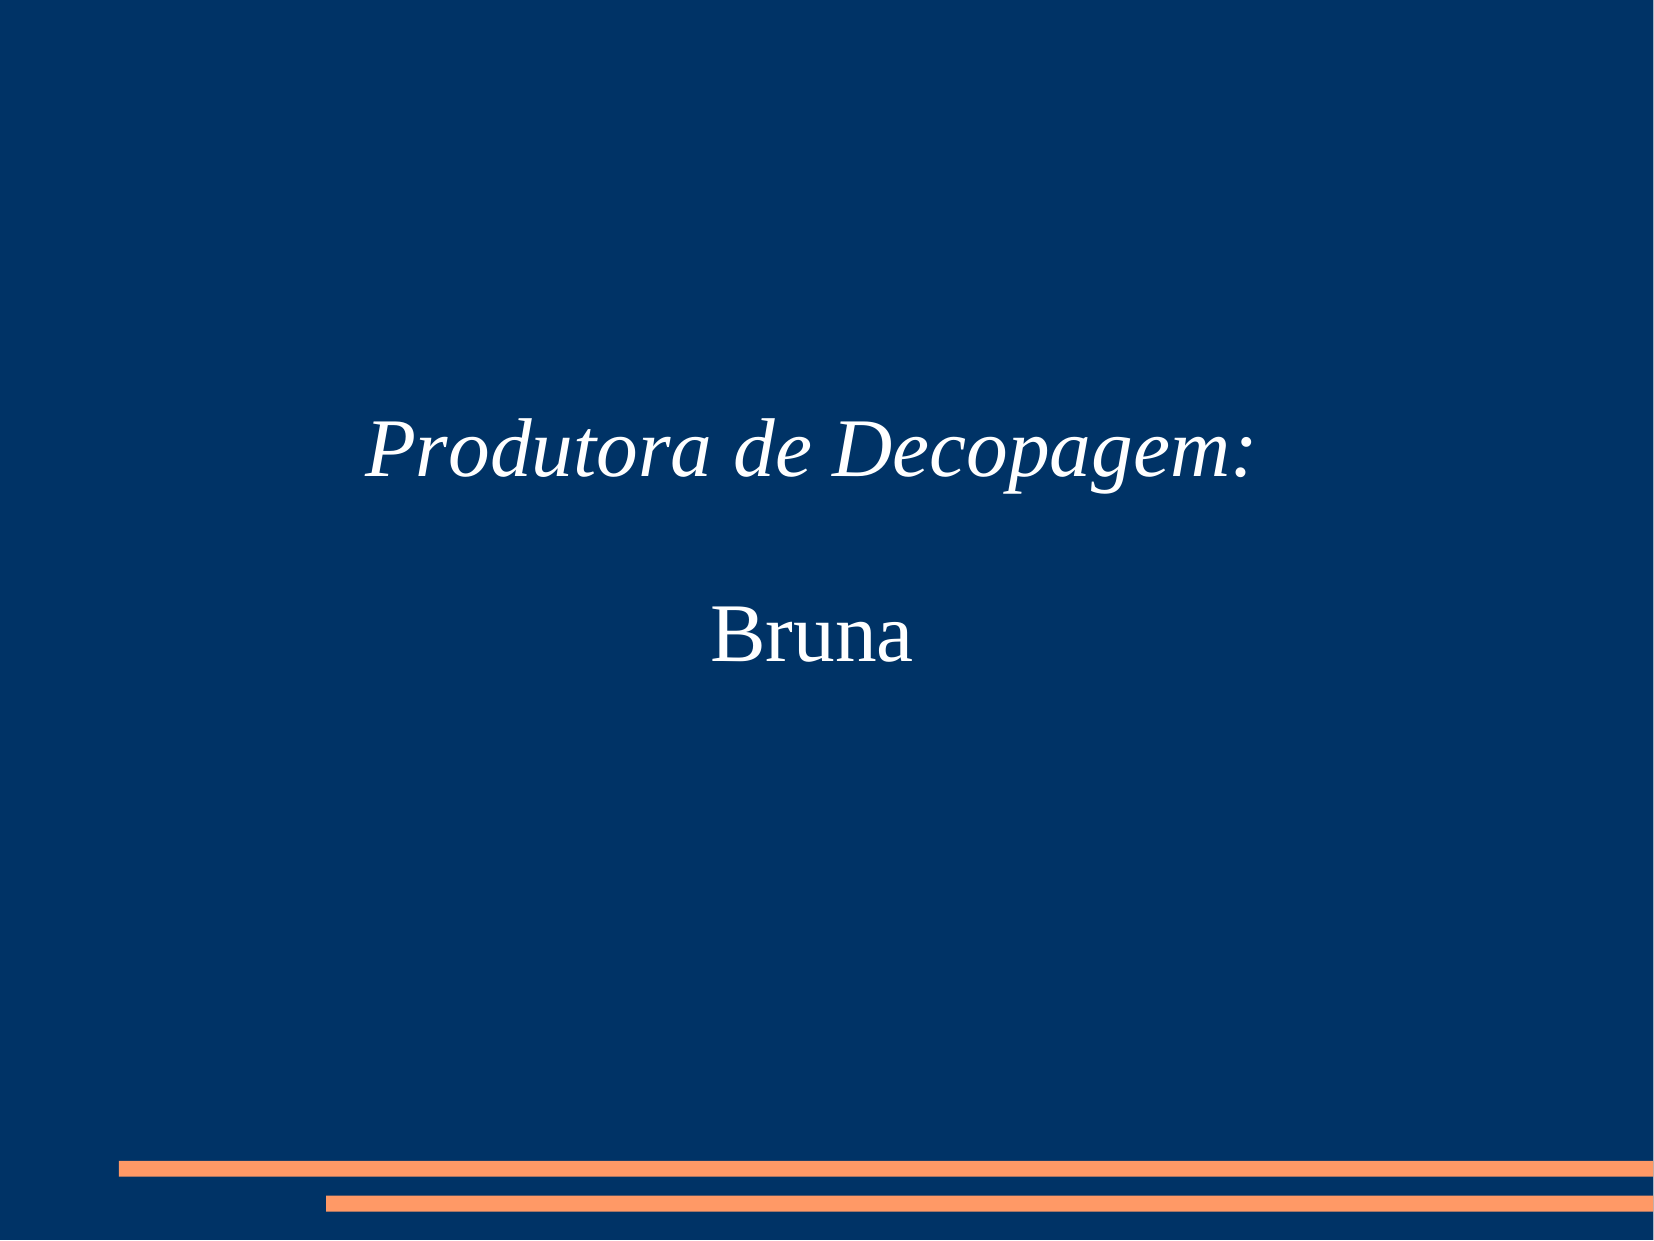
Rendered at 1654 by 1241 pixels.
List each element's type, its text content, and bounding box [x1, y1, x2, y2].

text_box Produtora de Decopagem: Bruna [118, 402, 1506, 680]
